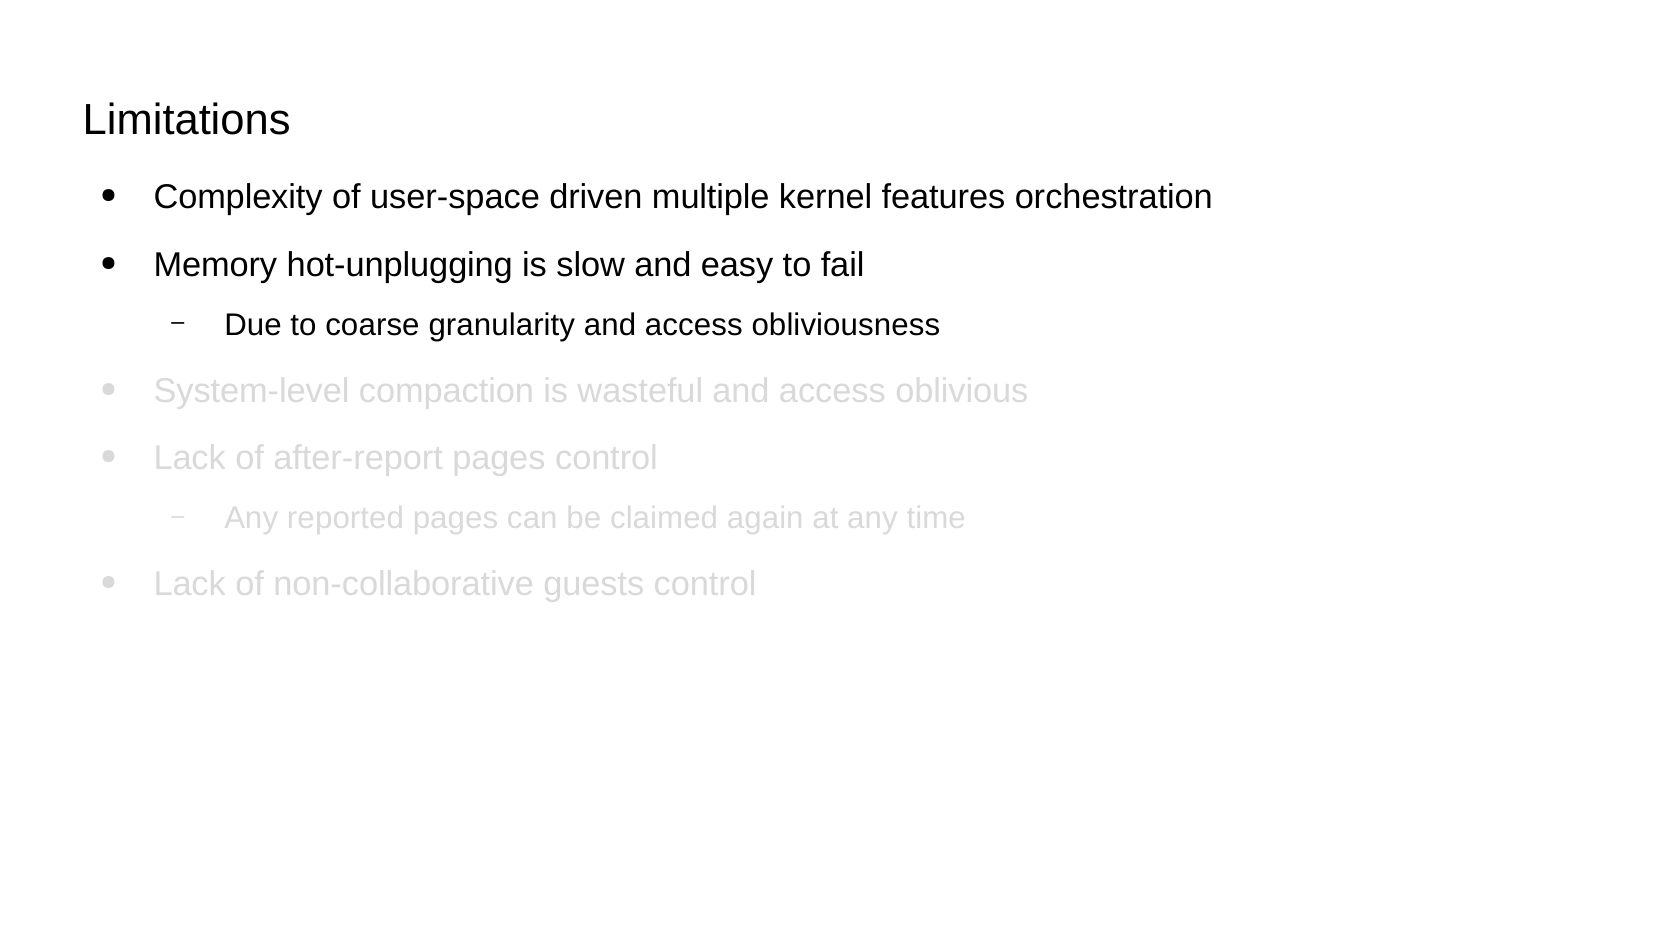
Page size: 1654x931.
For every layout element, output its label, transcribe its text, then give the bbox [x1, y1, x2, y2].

list Complexity of user-space driven multiple kernel features orchestration Memory hot-unplugging is slow and easy to fail Due to coarse granularity and access obliviousness System-level compaction is wasteful and access oblivious Lack of after-report pages control Any reported pages can be claimed again at any time Lack of non-collaborative guests control [82, 177, 1571, 833]
text_box [75, 360, 1486, 631]
title Limitations [82, 81, 1571, 157]
